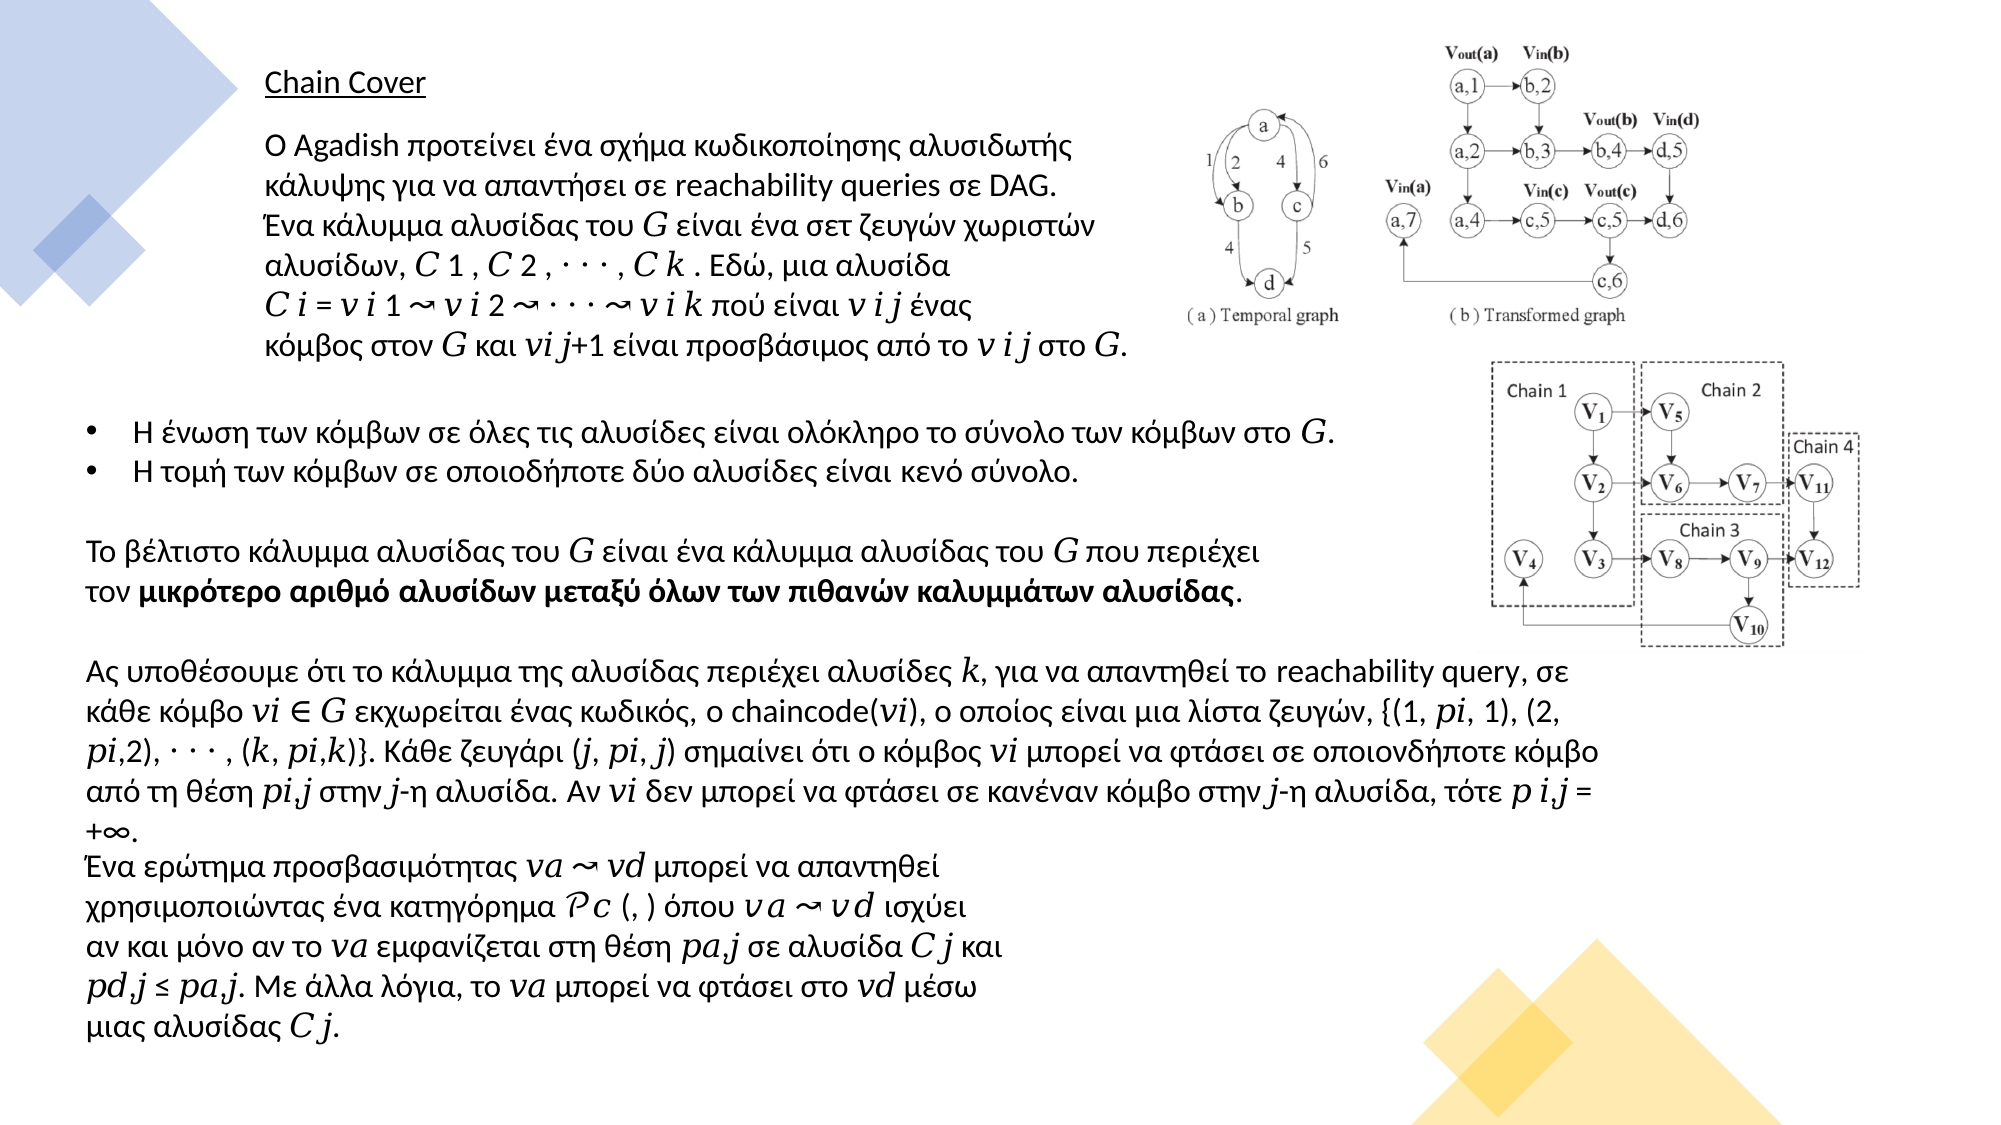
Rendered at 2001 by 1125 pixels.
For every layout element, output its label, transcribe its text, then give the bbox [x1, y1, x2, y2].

text_box Ένα ερώτημα προσβασιμότητας 𝑣𝑎 ↝ 𝑣𝑑 μπορεί να απαντηθεί χρησιμοποιώντας ένα κατηγόρημα 𝒫𝑐 (, ) όπου 𝑣𝑎 ↝ 𝑣𝑑 ισχύει αν και μόνο αν το 𝑣𝑎 εμφανίζεται στη θέση 𝑝𝑎,𝑗 σε αλυσίδα 𝐶 𝑗 και 𝑝𝑑,𝑗 ≤ 𝑝𝑎,𝑗. Με άλλα λόγια, το 𝑣𝑎 μπορεί να φτάσει στο 𝑣𝑑 μέσω μιας αλυσίδας 𝐶 𝑗. [70, 836, 1016, 1100]
text_box Ο Agadish προτείνει ένα σχήμα κωδικοποίησης αλυσιδωτής κάλυψης για να απαντήσει σε reachability queries σε DAG. Ένα κάλυμμα αλυσίδας του 𝐺 είναι ένα σετ ζευγών χωριστών αλυσίδων, 𝐶 1 , 𝐶 2 , ⋅ ⋅ ⋅ , 𝐶 𝑘 . Εδώ, μια αλυσίδα 𝐶 𝑖 = 𝑣 𝑖 1 ↝ 𝑣 𝑖 2 ↝ ⋅ ⋅ ⋅ ↝ 𝑣 𝑖 𝑘 πού είναι 𝑣 𝑖 𝑗 ένας κόμβος στον 𝐺 και 𝑣𝑖 𝑗+1 είναι προσβάσιμος από το 𝑣 𝑖 𝑗 στο 𝐺. [249, 115, 1294, 414]
picture [1476, 354, 1865, 653]
text_box Η ένωση των κόμβων σε όλες τις αλυσίδες είναι ολόκληρο το σύνολο των κόμβων στο 𝐺. H τομή των κόμβων σε οποιοδήποτε δύο αλυσίδες είναι κενό σύνολο. Το βέλτιστο κάλυμμα αλυσίδας του 𝐺 είναι ένα κάλυμμα αλυσίδας του 𝐺 που περιέχει τον μικρότερο αριθμό αλυσίδων μεταξύ όλων των πιθανών καλυμμάτων αλυσίδας. Ας υποθέσουμε ότι το κάλυμμα της αλυσίδας περιέχει αλυσίδες 𝑘, για να απαντηθεί το reachability query, σε κάθε κόμβο 𝑣𝑖 ∈ 𝐺 εκχωρείται ένας κωδικός, o chaincode(𝑣𝑖), ο οποίος είναι μια λίστα ζευγών, {(1, 𝑝𝑖, 1), (2, 𝑝𝑖,2), ⋅ ⋅ ⋅ , (𝑘, 𝑝𝑖,𝑘)}. Κάθε ζευγάρι (𝑗, 𝑝𝑖, 𝑗) σημαίνει ότι ο κόμβος 𝑣𝑖 μπορεί να φτάσει σε οποιονδήποτε κόμβο από τη θέση 𝑝𝑖,𝑗 στην 𝑗-η αλυσίδα. Αν 𝑣𝑖 δεν μπορεί να φτάσει σε κανέναν κόμβο στην 𝑗-η αλυσίδα, τότε 𝑝 𝑖,𝑗 = +∞. [70, 362, 1653, 863]
text_box Chain Cover [249, 52, 1188, 109]
text_box [0, 0, 2000, 1125]
picture [1188, 33, 1699, 329]
